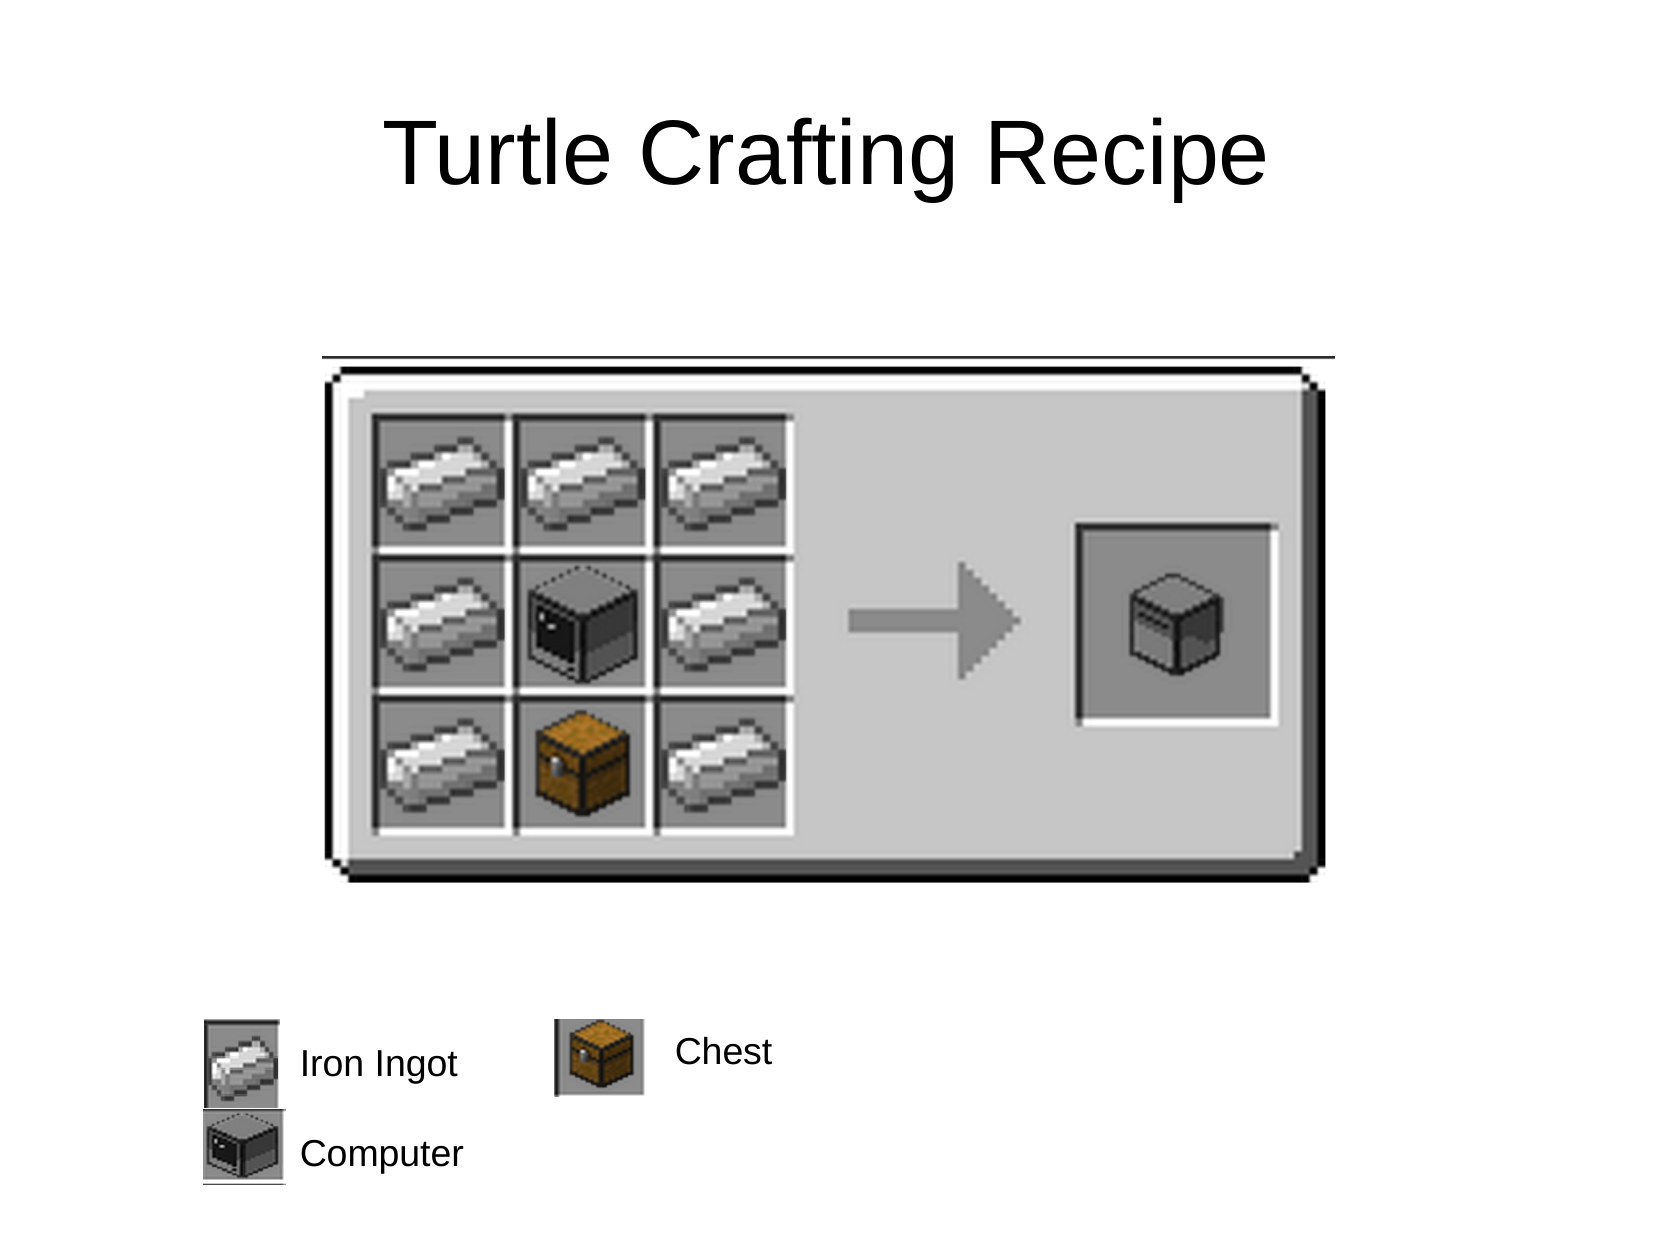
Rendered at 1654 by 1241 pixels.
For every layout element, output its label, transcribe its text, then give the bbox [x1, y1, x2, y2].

text_box Iron Ingot [285, 1035, 496, 1092]
text_box Chest [660, 1023, 886, 1081]
picture [322, 356, 1335, 897]
picture [204, 1019, 280, 1108]
picture [554, 1019, 646, 1097]
text_box Computer [286, 1125, 511, 1182]
title Turtle Crafting Recipe [82, 49, 1571, 257]
picture [203, 1109, 286, 1186]
